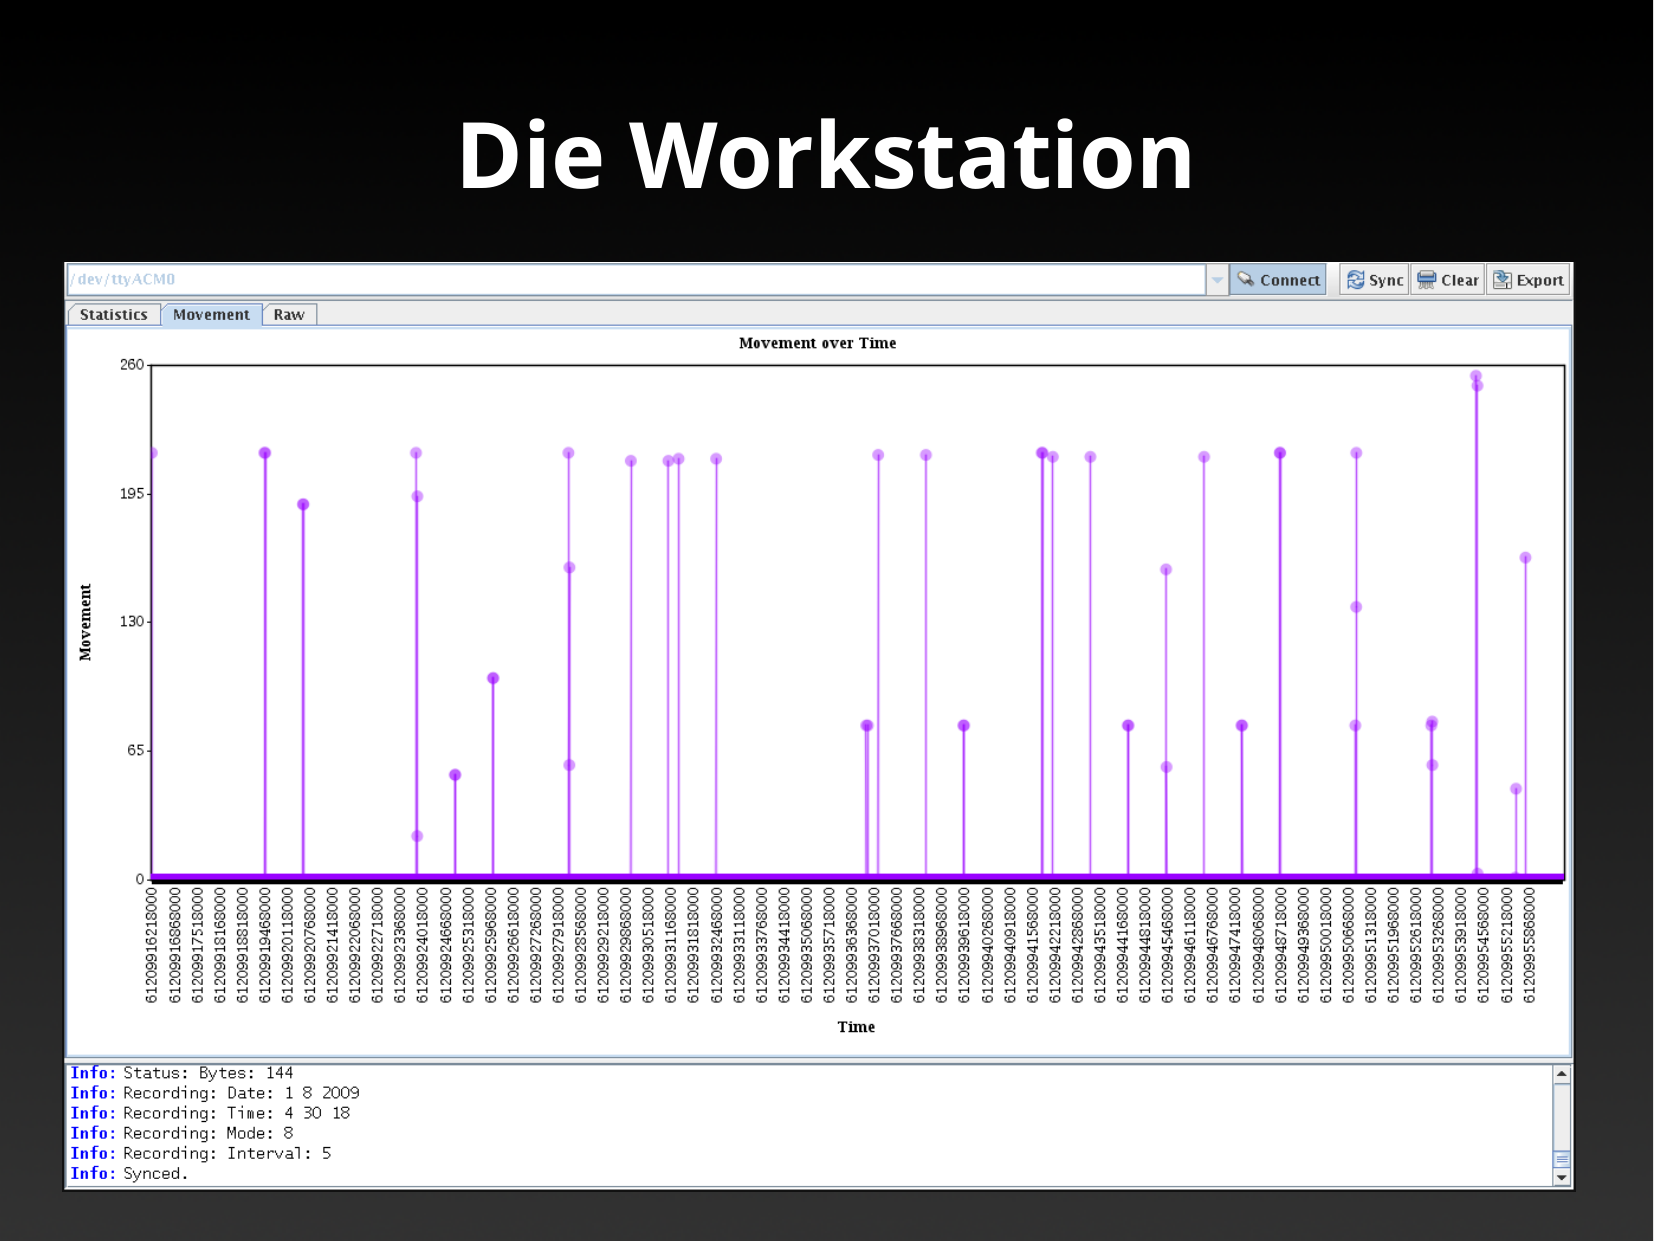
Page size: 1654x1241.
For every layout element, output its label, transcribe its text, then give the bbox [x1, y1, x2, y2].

title Die Workstation [82, 56, 1571, 250]
picture [0, 0, 1654, 1241]
